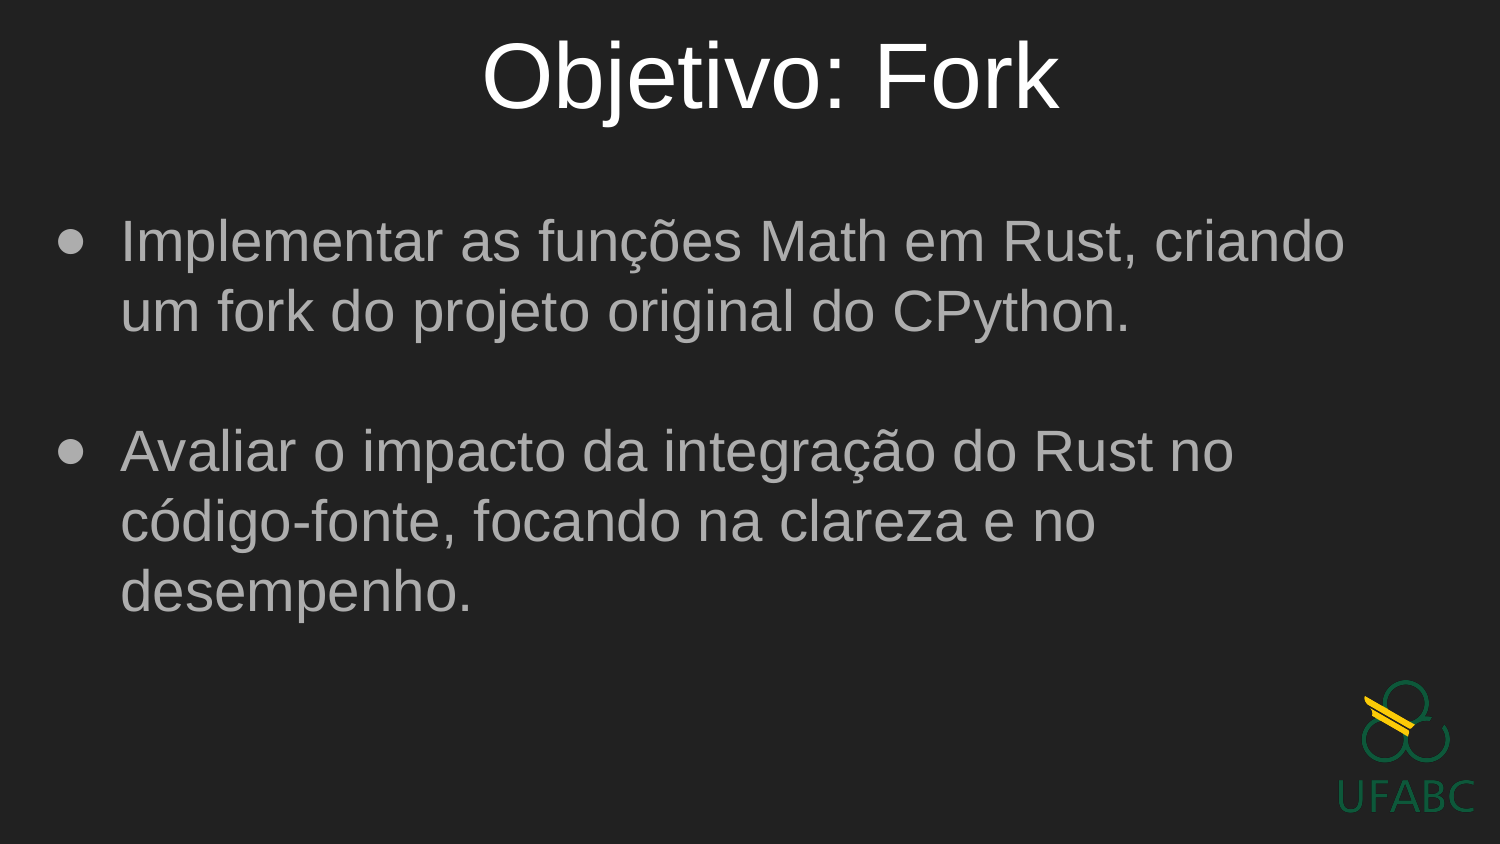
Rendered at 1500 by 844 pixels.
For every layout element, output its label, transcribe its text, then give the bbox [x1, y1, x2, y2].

title Objetivo: Fork [67, 0, 1475, 143]
picture [1335, 680, 1475, 823]
subtitle Implementar as funções Math em Rust, criando um fork do projeto original do CPython. Avaliar o impacto da integração do Rust no código-fonte, focando na clareza e no desempenho. [30, 118, 1428, 681]
